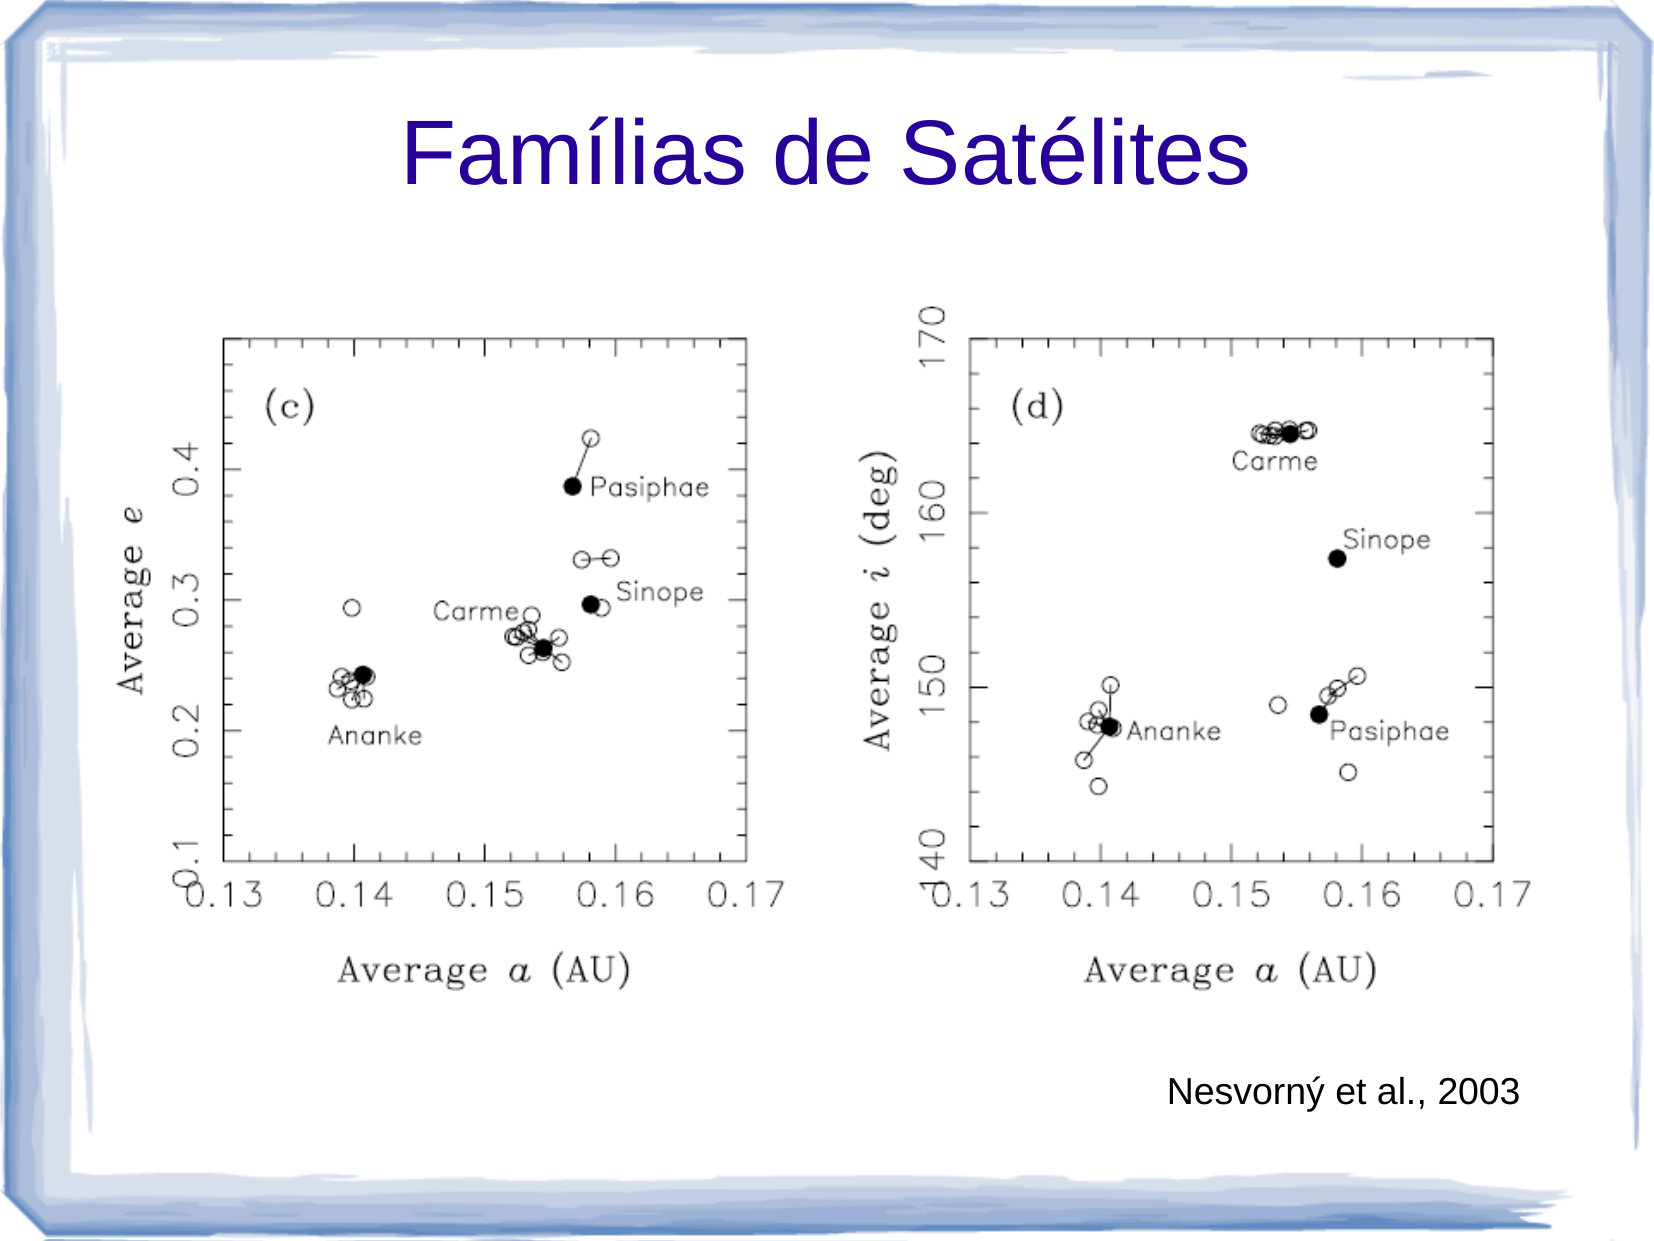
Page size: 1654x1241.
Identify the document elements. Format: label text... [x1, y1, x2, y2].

title Famílias de Satélites [82, 49, 1571, 257]
picture [0, 0, 1654, 1241]
text_box Nesvorný et al., 2003 [1152, 1062, 1536, 1120]
